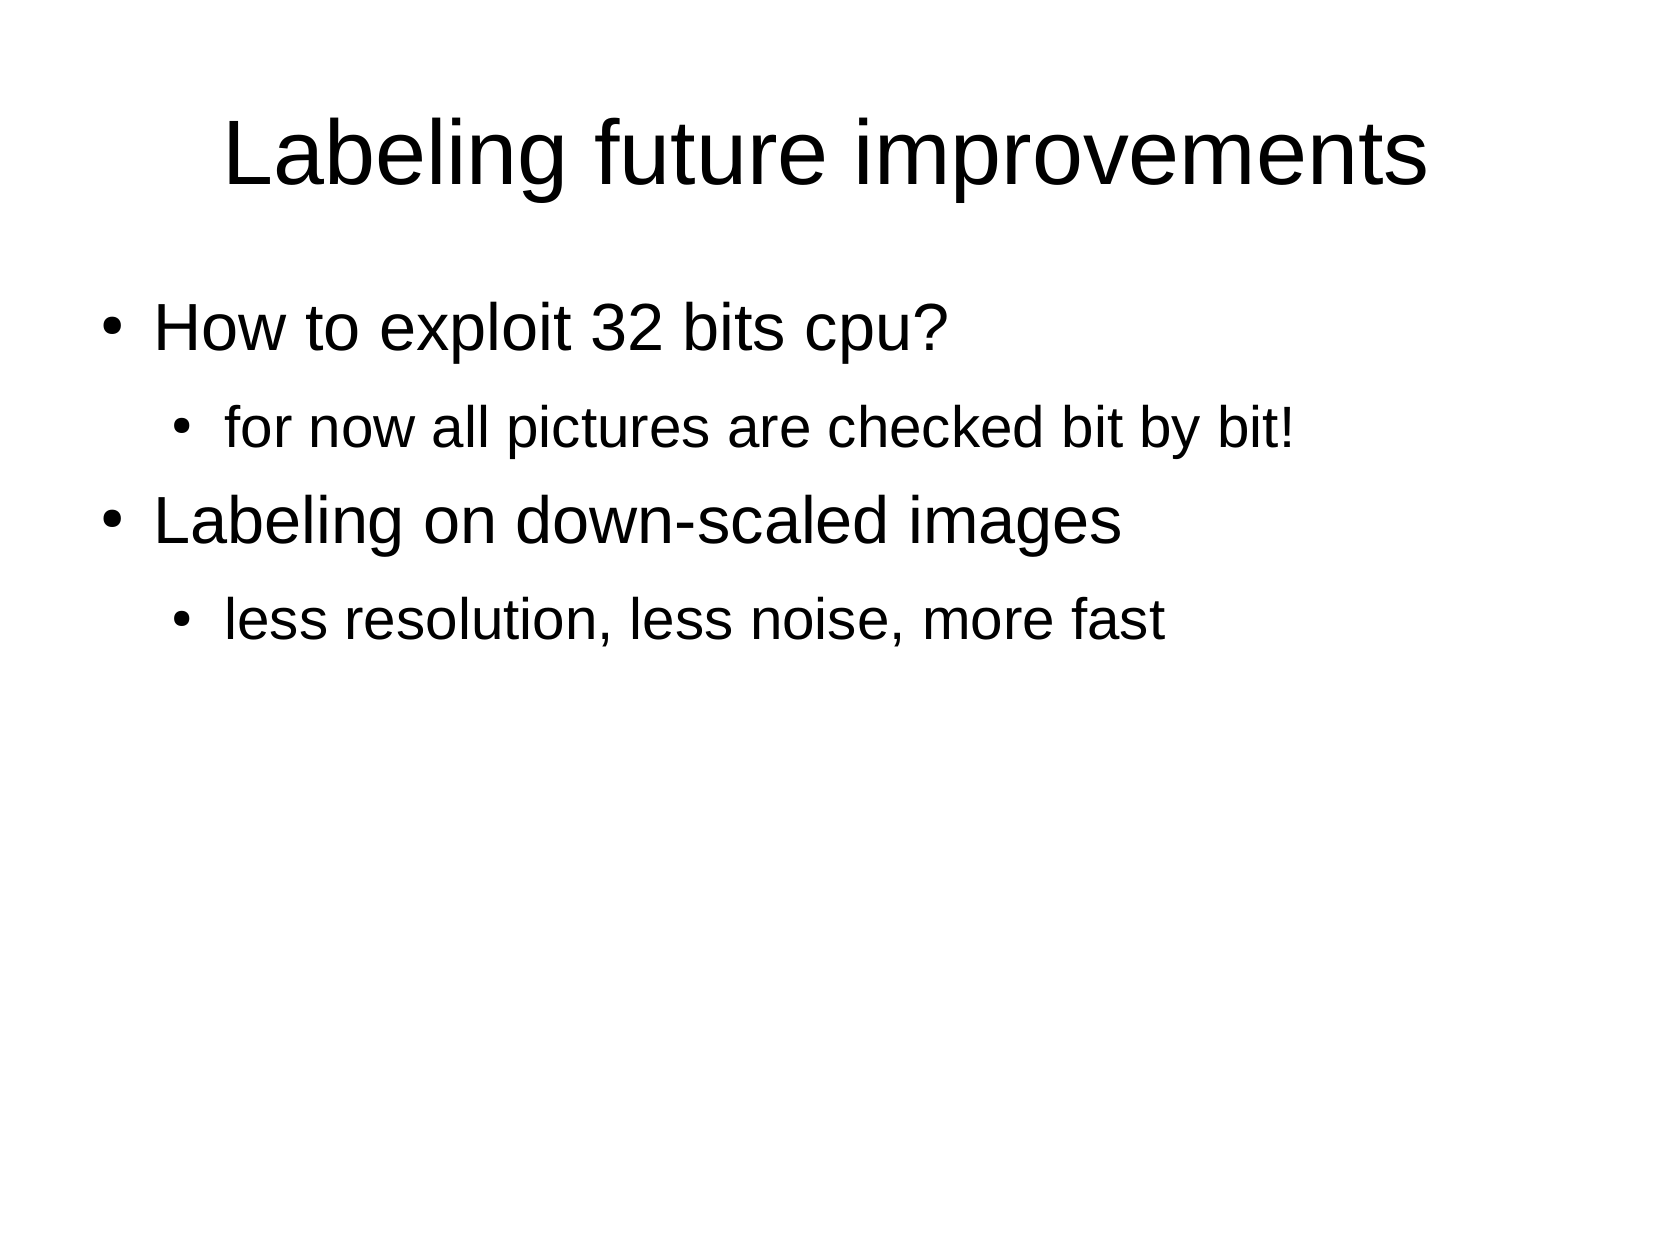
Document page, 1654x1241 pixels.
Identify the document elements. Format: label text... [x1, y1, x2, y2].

list How to exploit 32 bits cpu? for now all pictures are checked bit by bit! Labeling on down-scaled images less resolution, less noise, more fast [82, 290, 1571, 1109]
title Labeling future improvements [82, 49, 1571, 257]
